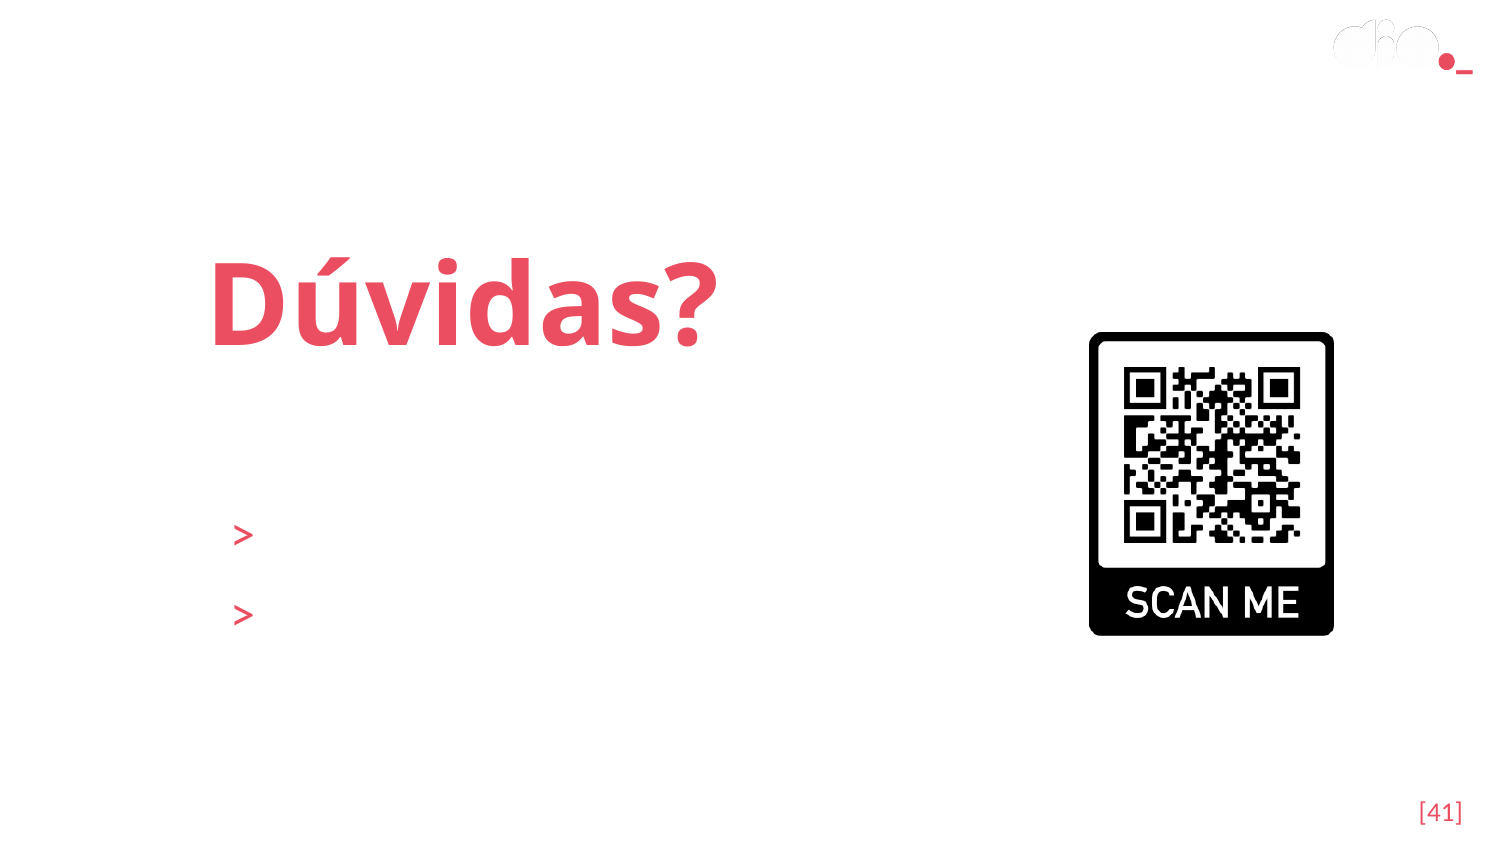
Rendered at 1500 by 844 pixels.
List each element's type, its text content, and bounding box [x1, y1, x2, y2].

picture [1333, 19, 1473, 75]
text_box [] [1403, 779, 1494, 844]
picture [1089, 332, 1334, 636]
text_box > Fórum/Artigos > Comunidade Online (Discord) [190, 485, 920, 636]
text_box Dúvidas? [190, 216, 1270, 366]
